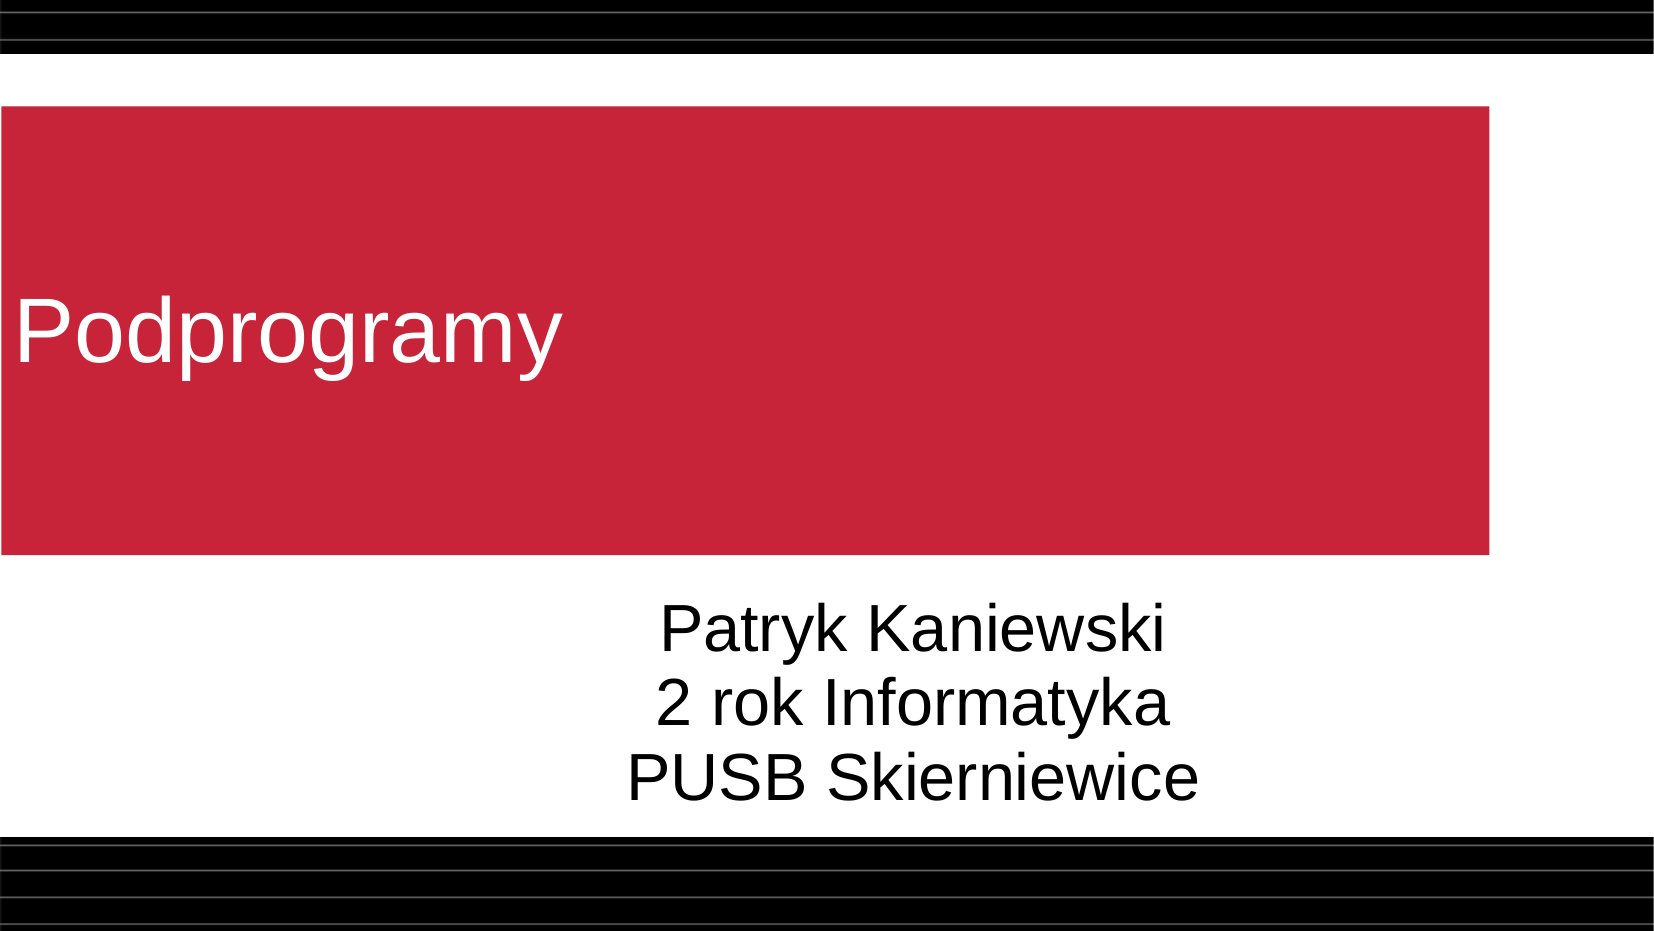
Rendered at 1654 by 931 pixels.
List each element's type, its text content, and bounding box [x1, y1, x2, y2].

picture [0, 837, 1654, 931]
title Podprogramy [1, 106, 1490, 556]
subtitle Patryk Kaniewski 2 rok Informatyka PUSB Skierniewice [625, 590, 1489, 815]
picture [0, 0, 1654, 54]
